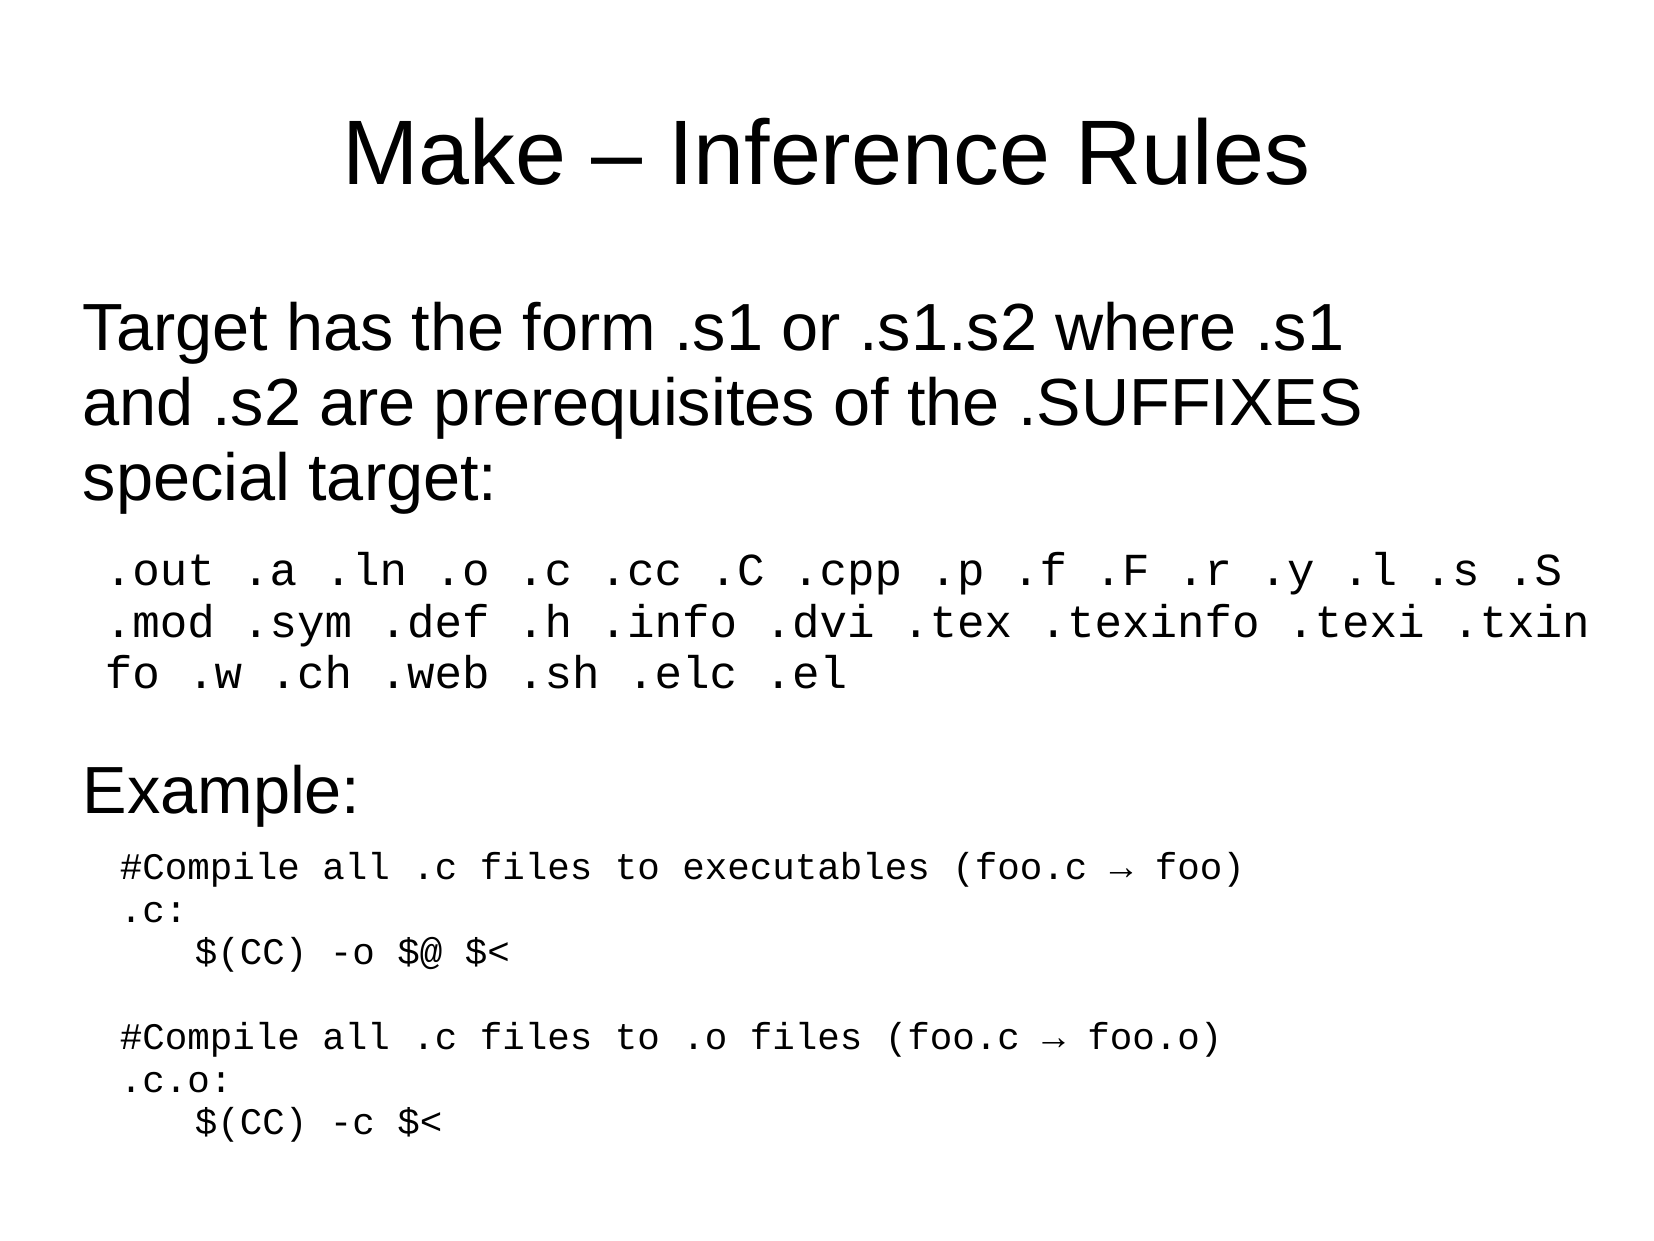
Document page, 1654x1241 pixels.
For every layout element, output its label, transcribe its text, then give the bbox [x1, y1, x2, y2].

text_box #Compile all .c files to executables (foo.c → foo) .c: $(CC) -o $@ $< #Compile all .c files to .o files (foo.c → foo.o) .c.o: $(CC) -c $< [105, 840, 1546, 1156]
list Target has the form .s1 or .s1.s2 where .s1 and .s2 are prerequisites of the .SUFFIXES special target: Example: [82, 290, 1571, 1010]
title Make – Inference Rules [82, 49, 1571, 257]
text_box .out .a .ln .o .c .cc .C .cpp .p .f .F .r .y .l .s .S .mod .sym .def .h .info .dvi .tex .texinfo .texi .txinfo .w .ch .web .sh .elc .el [90, 540, 1606, 711]
